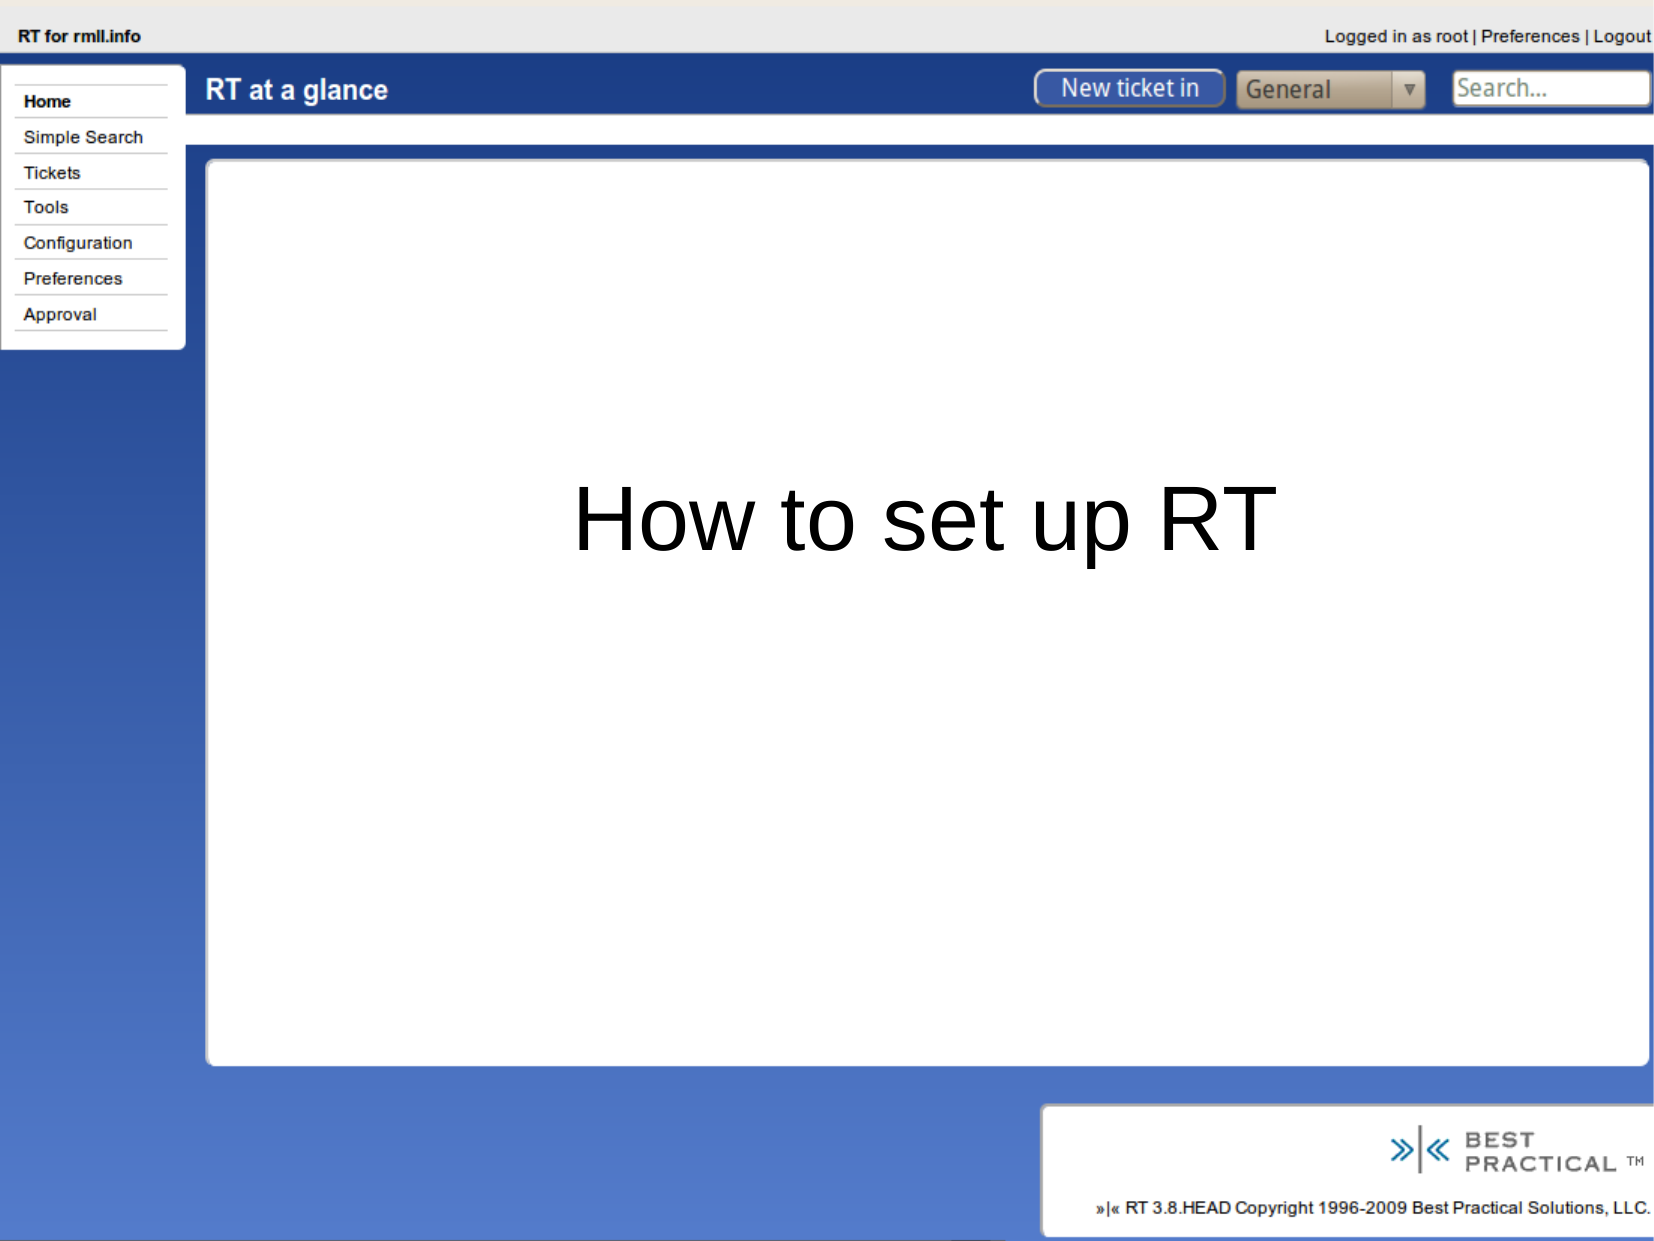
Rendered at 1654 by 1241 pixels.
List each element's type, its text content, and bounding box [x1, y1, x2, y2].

title How to set up RT [280, 428, 1571, 609]
picture [468, 0, 1654, 1241]
